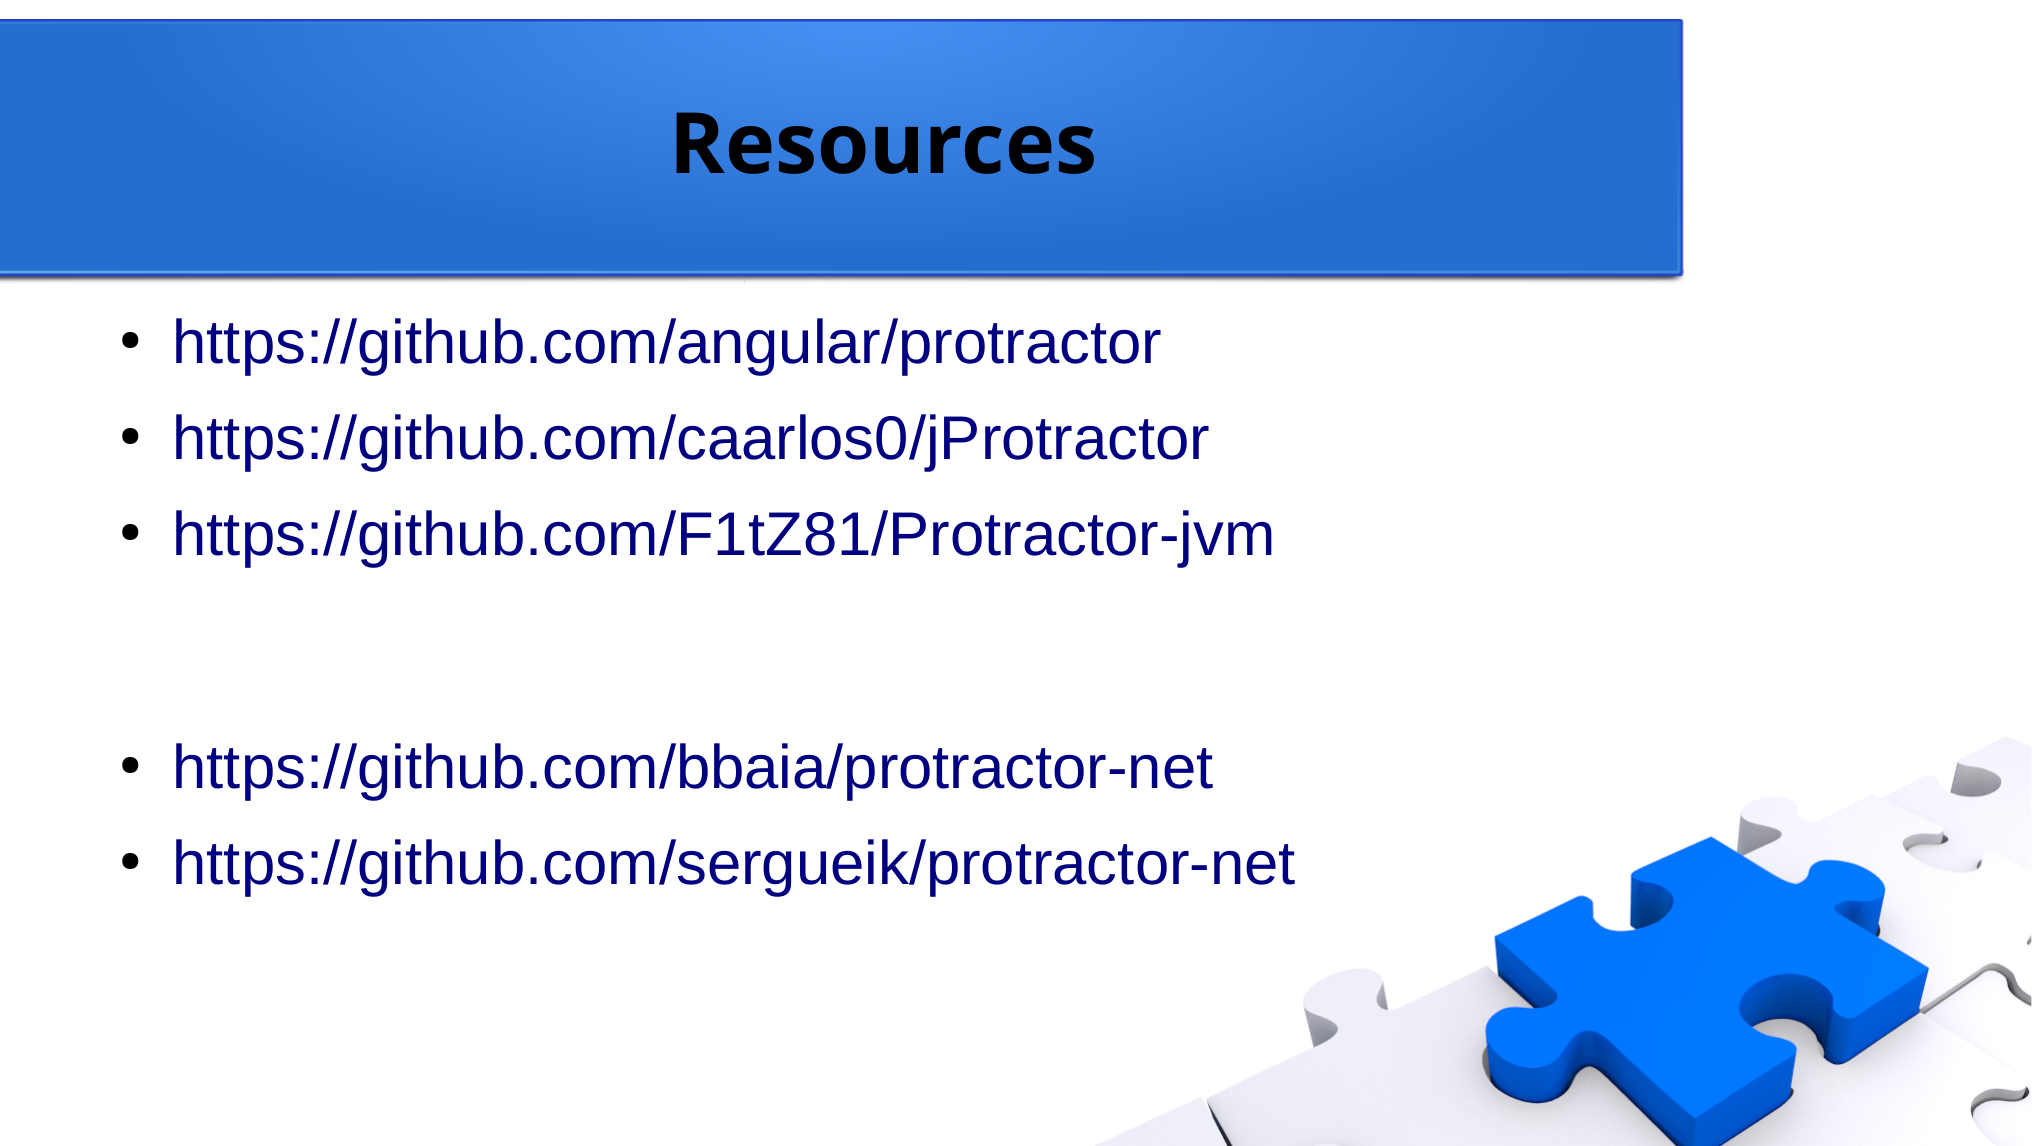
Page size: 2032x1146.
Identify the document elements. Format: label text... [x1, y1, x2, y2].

title Resources [101, 45, 1666, 237]
picture [1071, 605, 2032, 1146]
list https://github.com/bbaia/protractor-net https://github.com/sergueik/protractor-net [101, 732, 1619, 957]
list https://github.com/angular/protractor https://github.com/caarlos0/jProtractor https://github.com/F1tZ81/Protractor-jvm [101, 307, 1619, 617]
picture [0, 19, 1689, 284]
